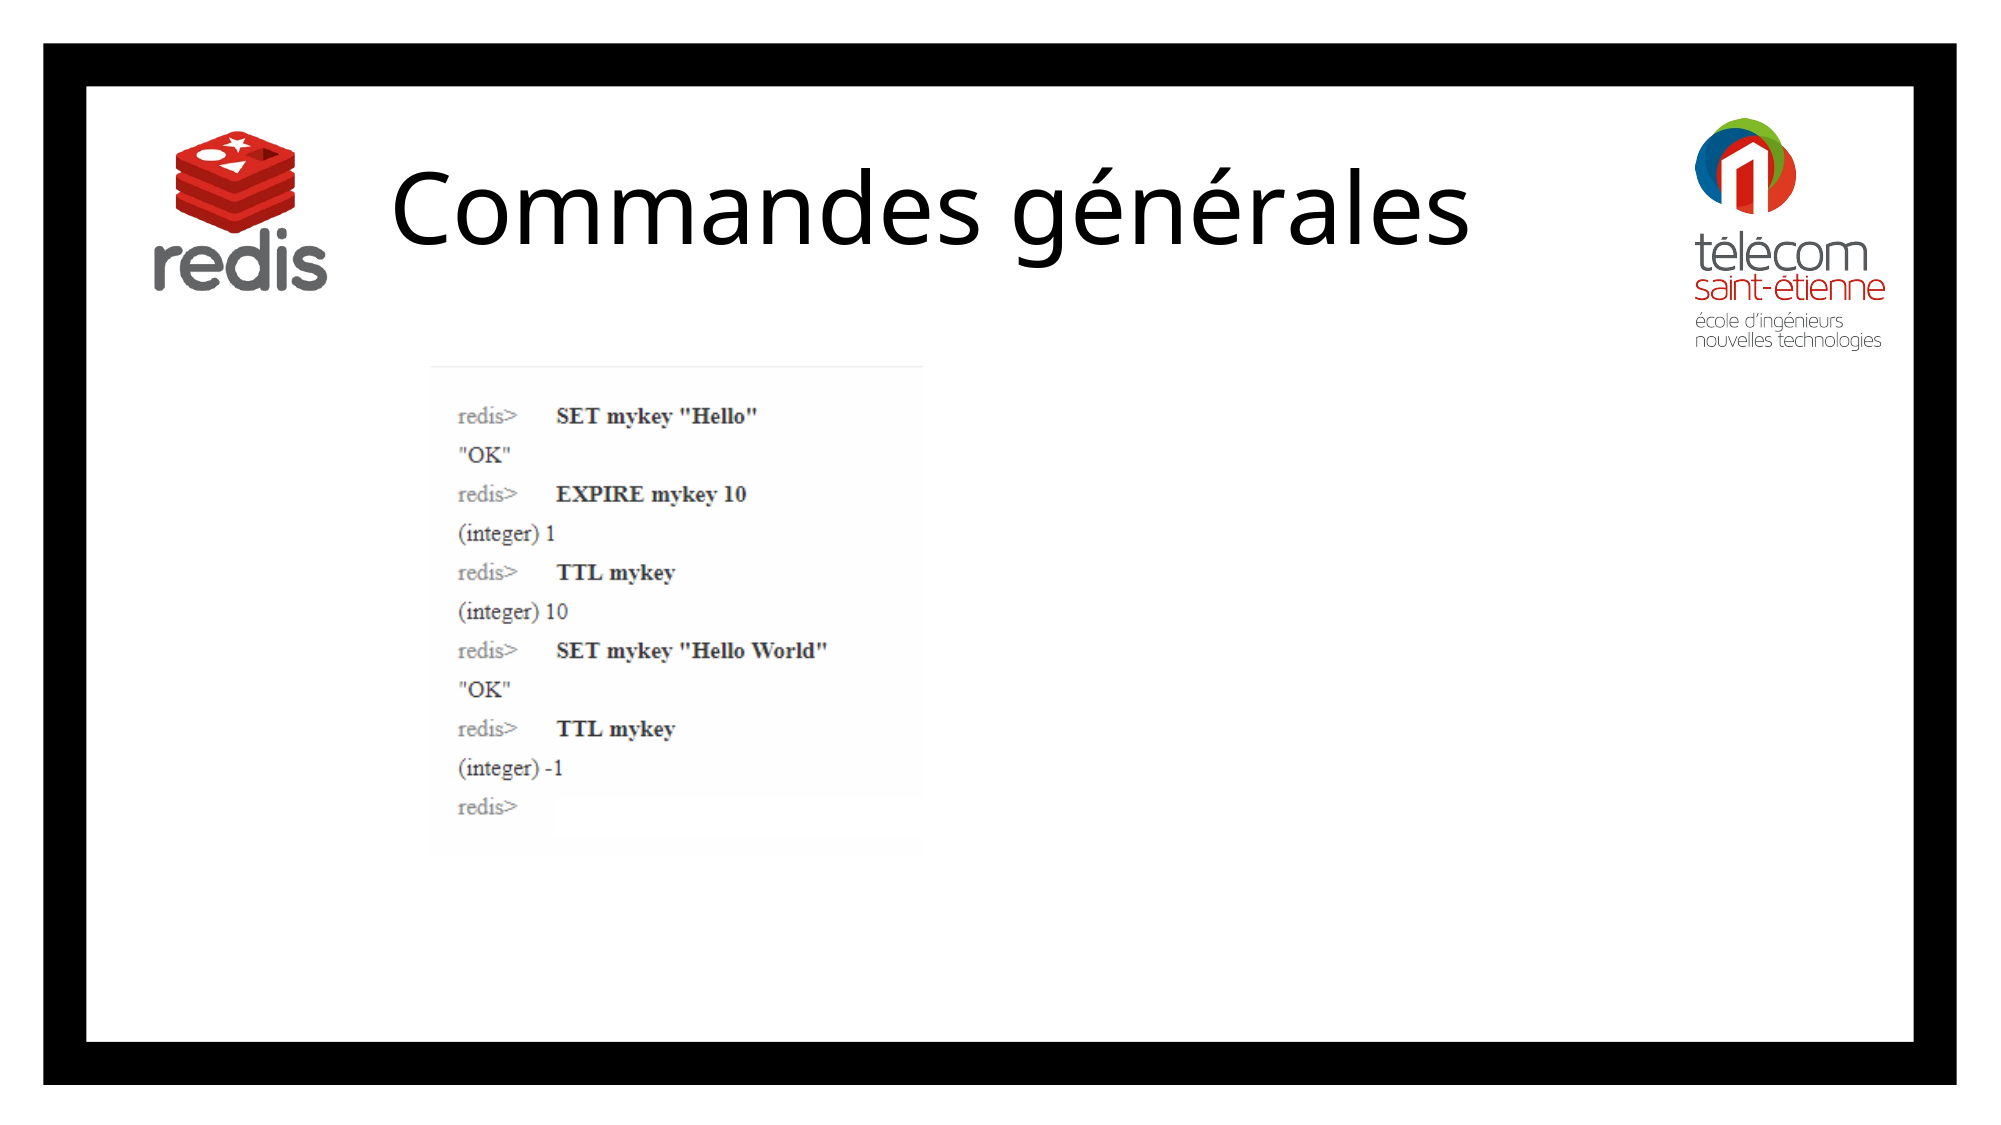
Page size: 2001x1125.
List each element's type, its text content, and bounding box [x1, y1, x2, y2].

picture [430, 366, 923, 857]
picture [1715, 134, 1730, 138]
picture [129, 116, 351, 304]
picture [1695, 118, 1885, 351]
title Commandes générales [369, 138, 1849, 304]
